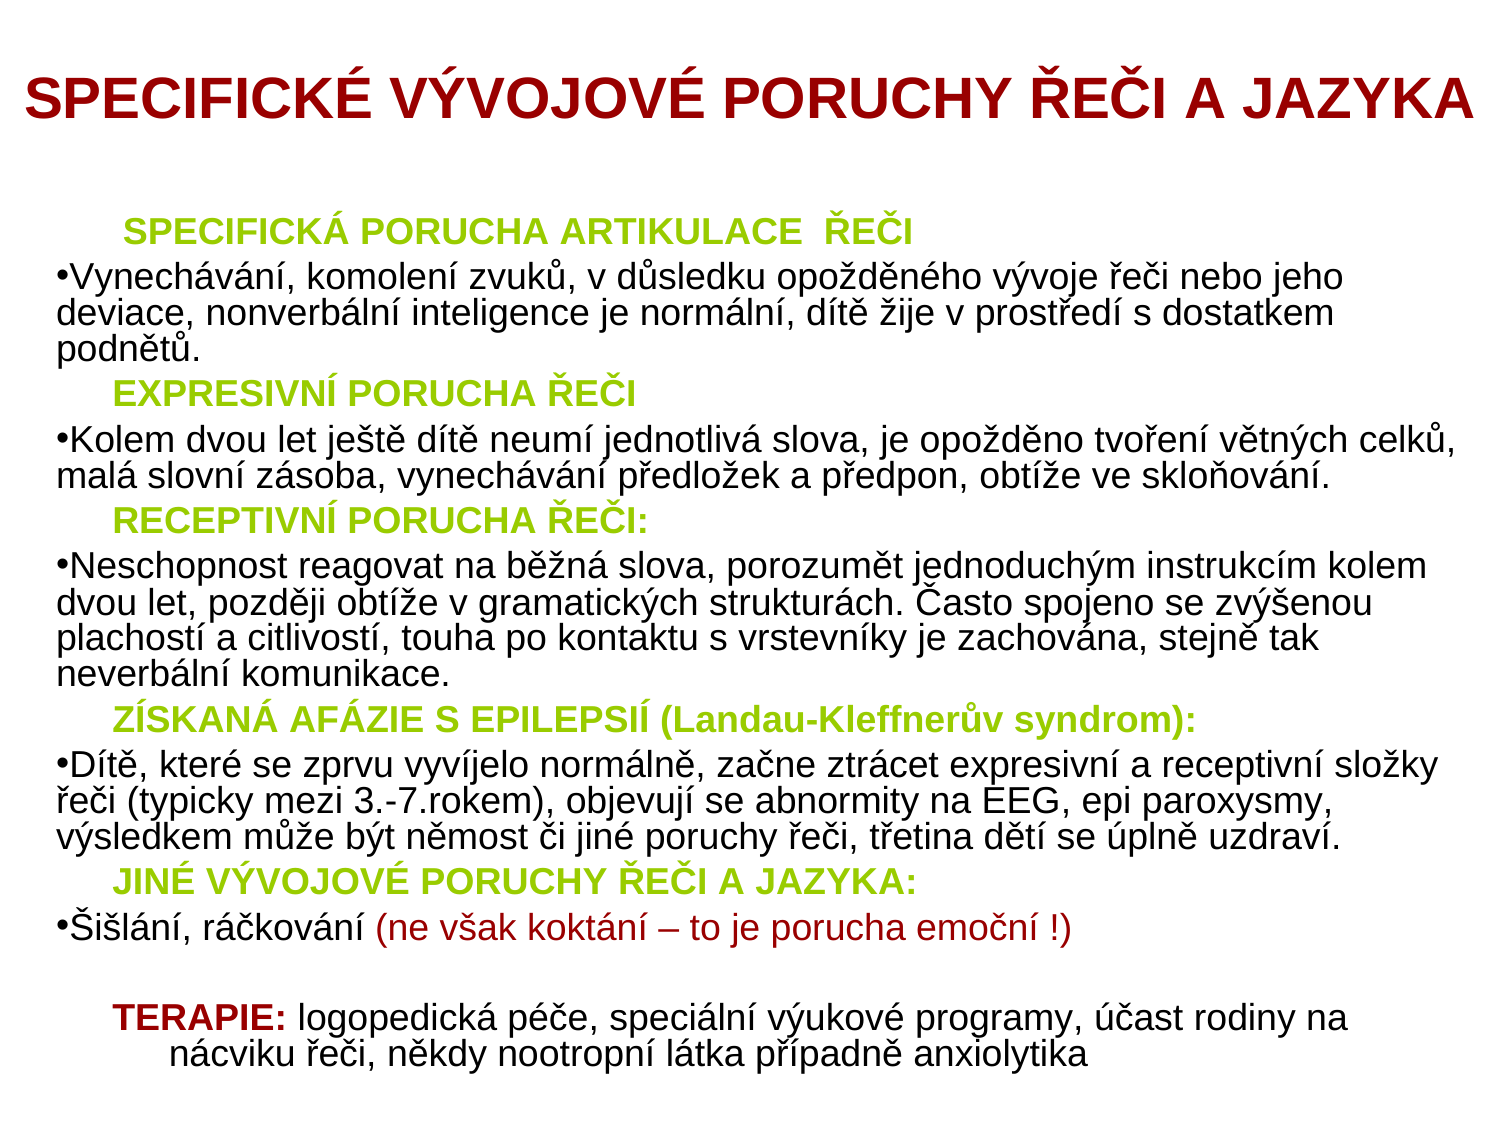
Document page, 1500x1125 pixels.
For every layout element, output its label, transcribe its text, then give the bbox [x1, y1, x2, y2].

list SPECIFICKÁ PORUCHA ARTIKULACE ŘEČI Vynechávání, komolení zvuků, v důsledku opožděného vývoje řeči nebo jeho deviace, nonverbální inteligence je normální, dítě žije v prostředí s dostatkem podnětů. EXPRESIVNÍ PORUCHA ŘEČI Kolem dvou let ještě dítě neumí jednotlivá slova, je opožděno tvoření větných celků, malá slovní zásoba, vynechávání předložek a předpon, obtíže ve skloňování. RECEPTIVNÍ PORUCHA ŘEČI: Neschopnost reagovat na běžná slova, porozumět jednoduchým instrukcím kolem dvou let, později obtíže v gramatických strukturách. Často spojeno se zvýšenou plachostí a citlivostí, touha po kontaktu s vrstevníky je zachována, stejně tak neverbální komunikace. ZÍSKANÁ AFÁZIE S EPILEPSIÍ (Landau-Kleffnerův syndrom): Dítě, které se zprvu vyvíjelo normálně, začne ztrácet expresivní a receptivní složky řeči (typicky mezi 3.-7.rokem), objevují se abnormity na EEG, epi paroxysmy, výsledkem může být němost či jiné poruchy řeči, třetina dětí se úplně uzdraví. JINÉ VÝVOJOVÉ PORUCHY ŘEČI A JAZYKA: Šišlání, ráčkování (ne však koktání – to je porucha emoční !) TERAPIE: logopedická péče, speciální výukové programy, účast rodiny na nácviku řeči, někdy nootropní látka případně anxiolytika [41, 208, 1500, 1125]
title SPECIFICKÉ VÝVOJOVÉ PORUCHY ŘEČI A JAZYKA [0, 19, 1500, 171]
